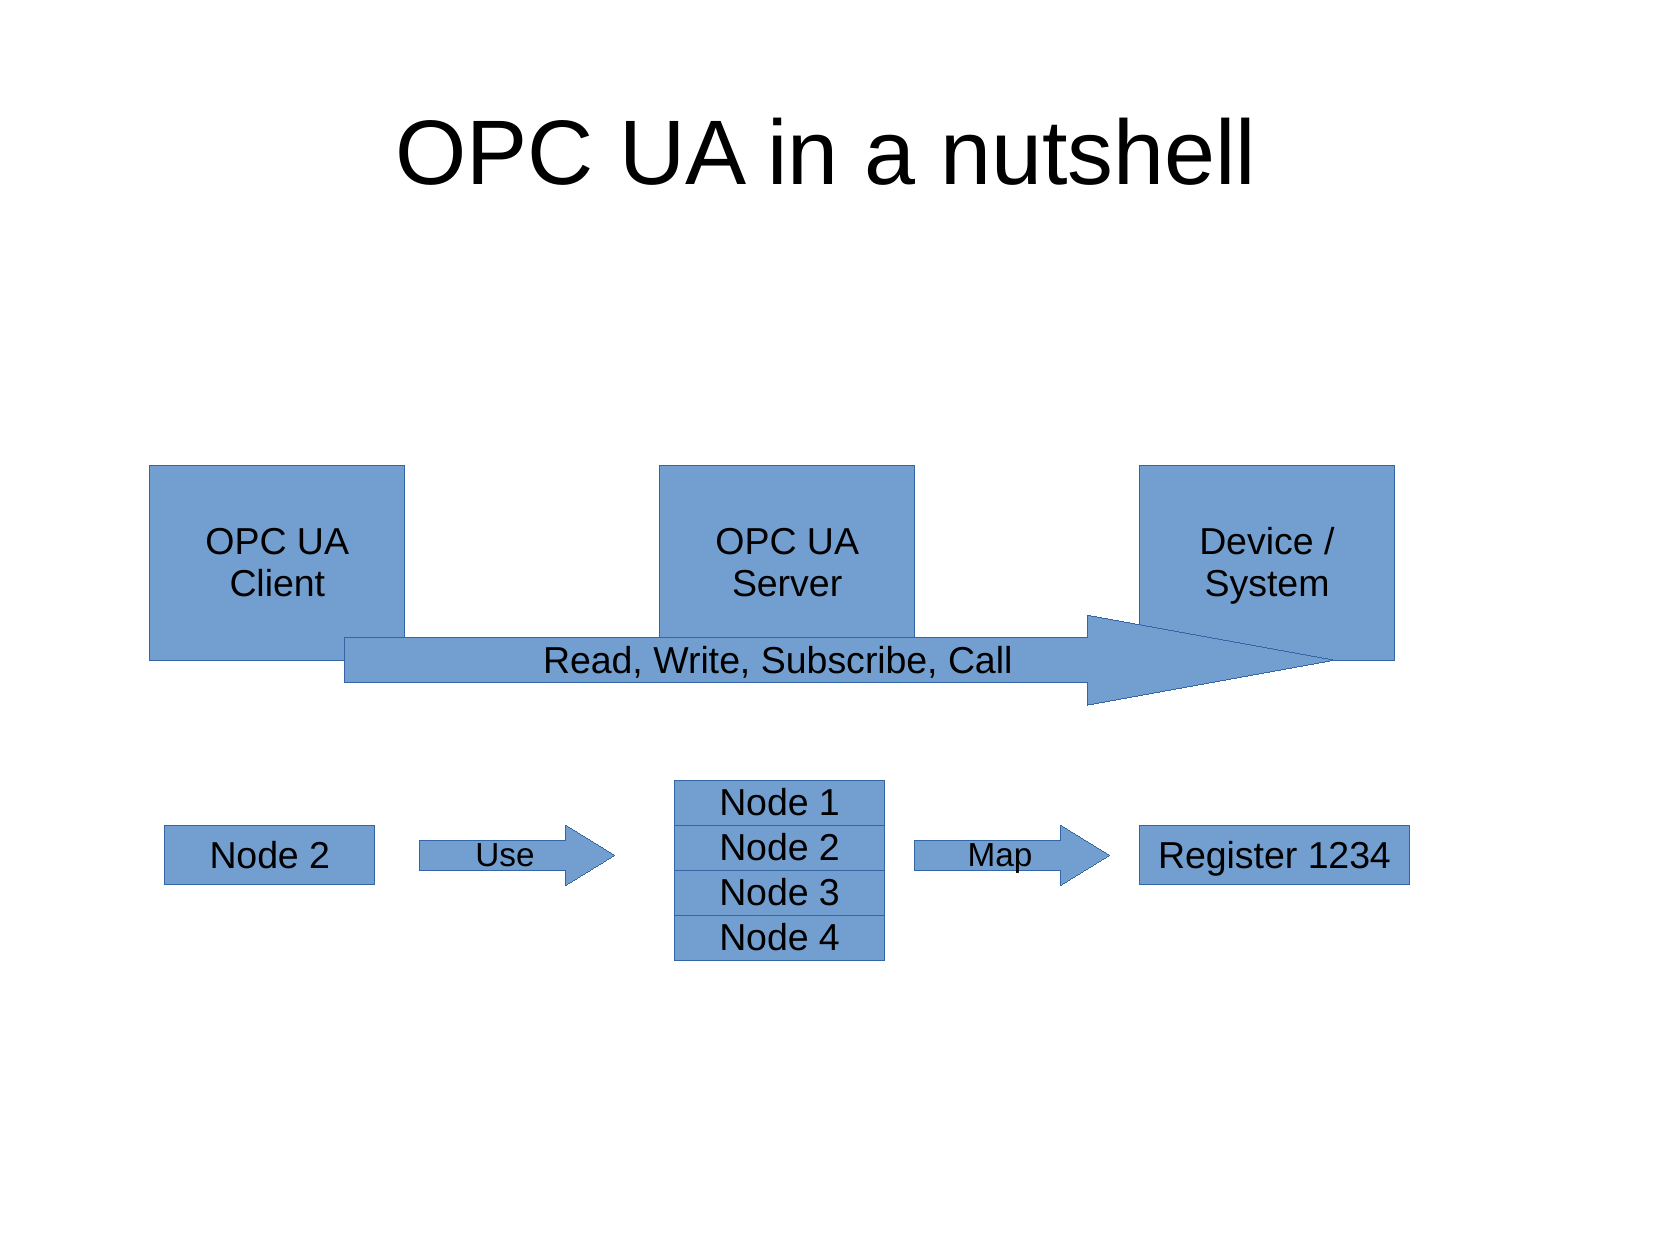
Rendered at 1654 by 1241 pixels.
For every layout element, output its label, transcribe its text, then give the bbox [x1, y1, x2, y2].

text_box Node 3 [674, 870, 885, 915]
text_box Use [419, 825, 615, 886]
text_box Map [1018, 850, 1027, 864]
text_box Node 1 [674, 780, 885, 825]
text_box Device / System [1139, 465, 1395, 661]
text_box Read, Write, Subscribe, Call [344, 615, 1335, 706]
text_box OPC UA Client [149, 465, 405, 661]
text_box OPC UA Server [659, 465, 915, 637]
text_box Map [914, 825, 1110, 886]
text_box Node 4 [674, 915, 885, 961]
text_box Register 1234 [1139, 825, 1410, 885]
title OPC UA in a nutshell [82, 49, 1571, 257]
text_box Node 2 [164, 825, 375, 885]
text_box Node 2 [674, 825, 885, 870]
